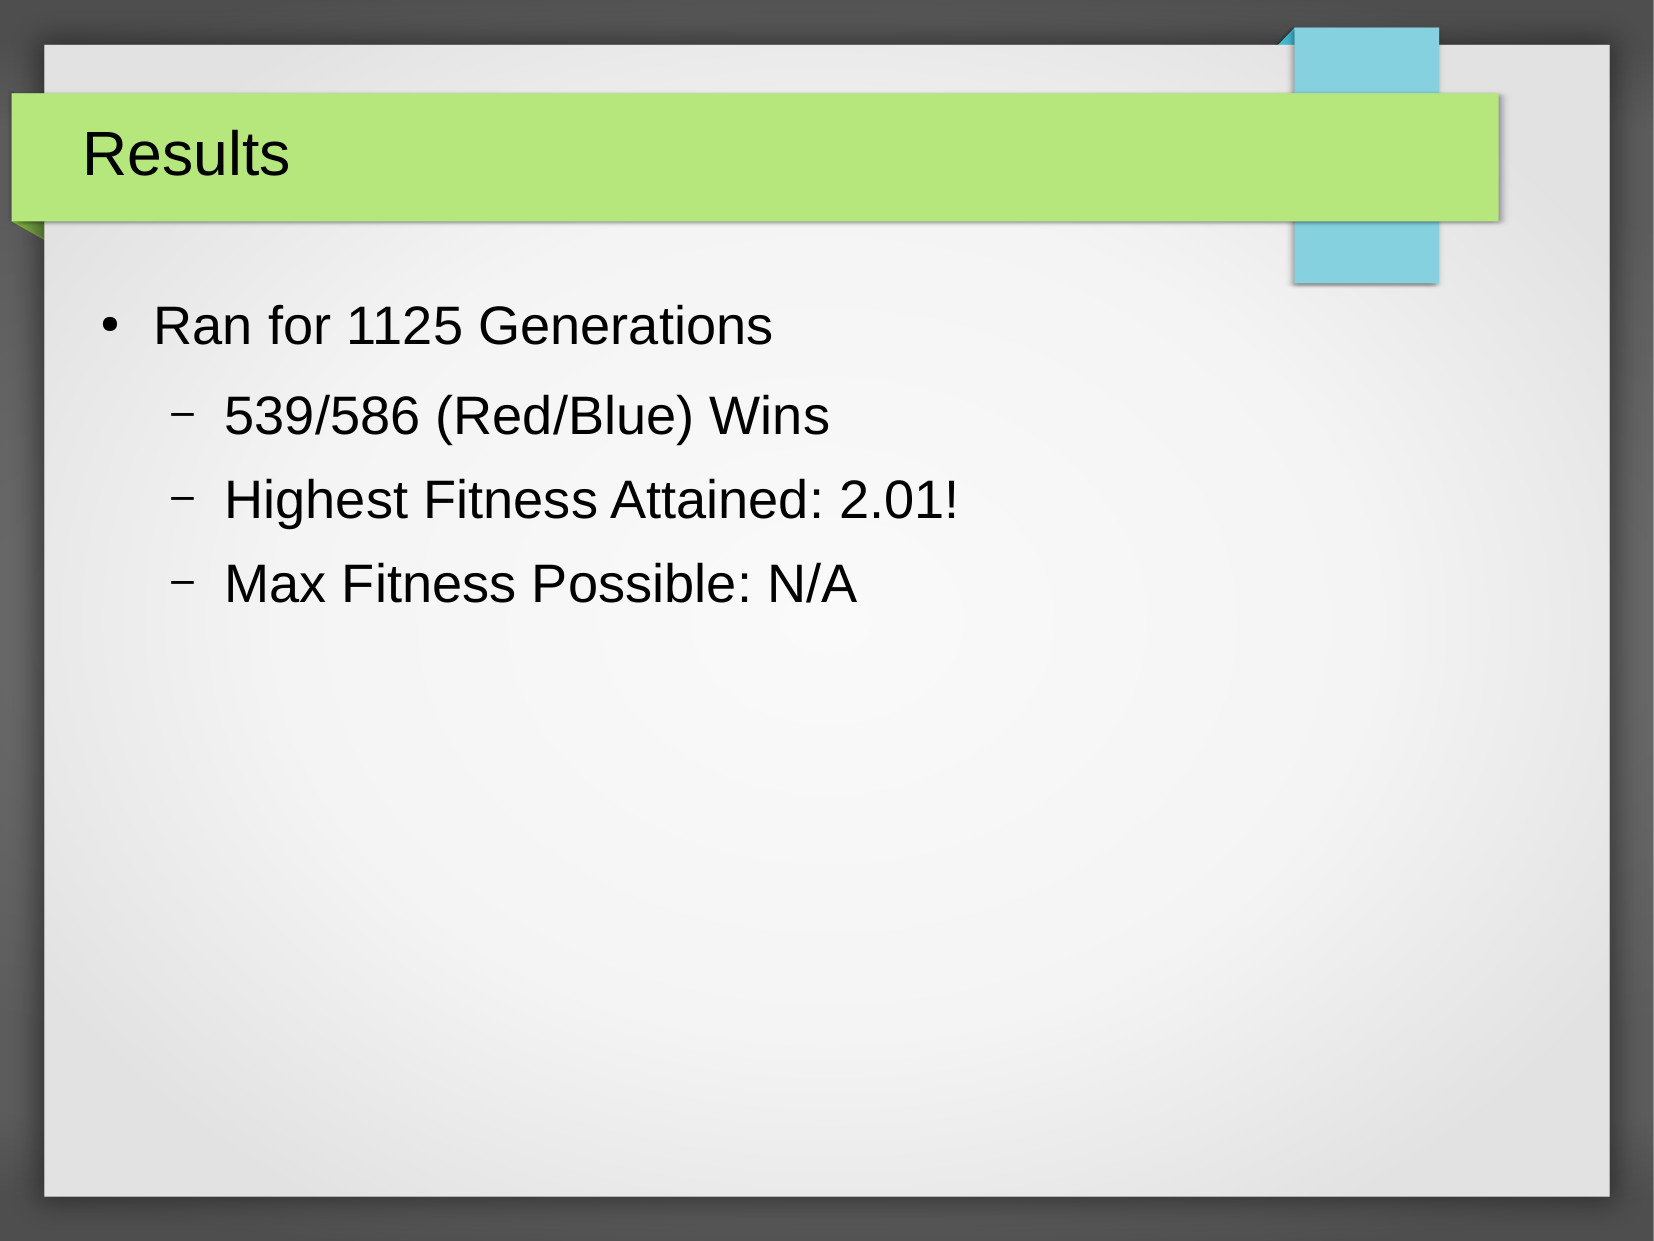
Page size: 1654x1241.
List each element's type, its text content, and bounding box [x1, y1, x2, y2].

list Ran for 1125 Generations 539/586 (Red/Blue) Wins Highest Fitness Attained: 2.01! Max Fitness Possible: N/A [82, 295, 1571, 1015]
title Results [82, 94, 1264, 213]
picture [0, 0, 1654, 1241]
